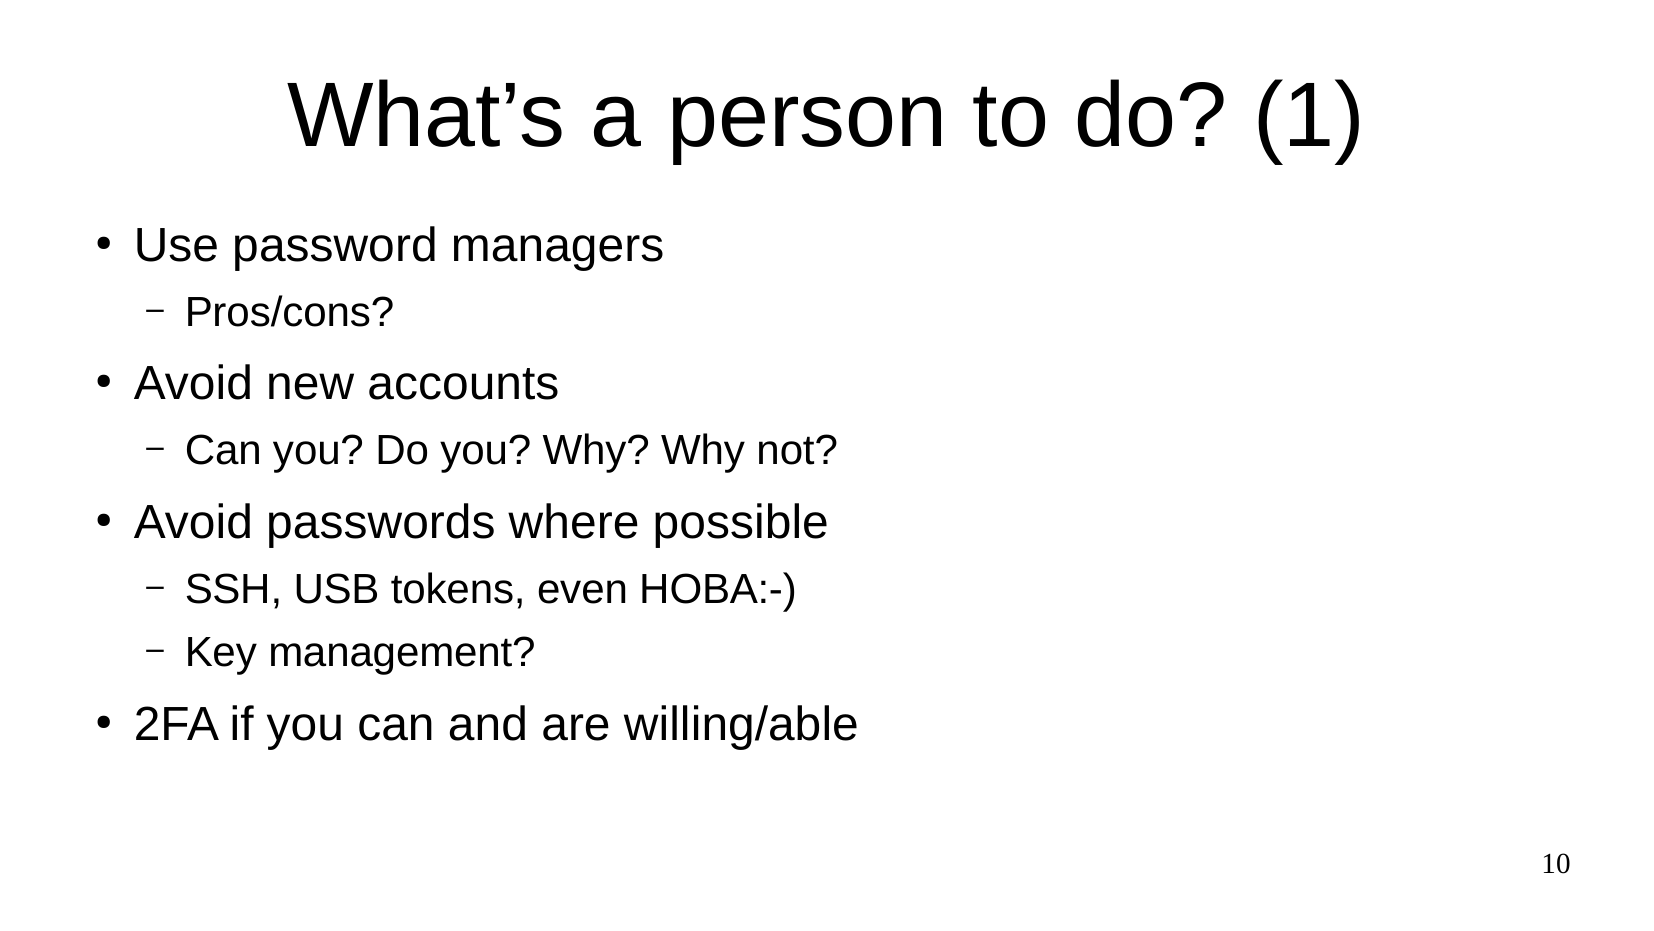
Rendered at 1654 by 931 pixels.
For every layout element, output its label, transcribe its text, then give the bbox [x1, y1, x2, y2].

list Use password managers Pros/cons? Avoid new accounts Can you? Do you? Why? Why not? Avoid passwords where possible SSH, USB tokens, even HOBA:-) Key management? 2FA if you can and are willing/able [82, 217, 1571, 758]
title What’s a person to do? (1) [82, 37, 1571, 193]
